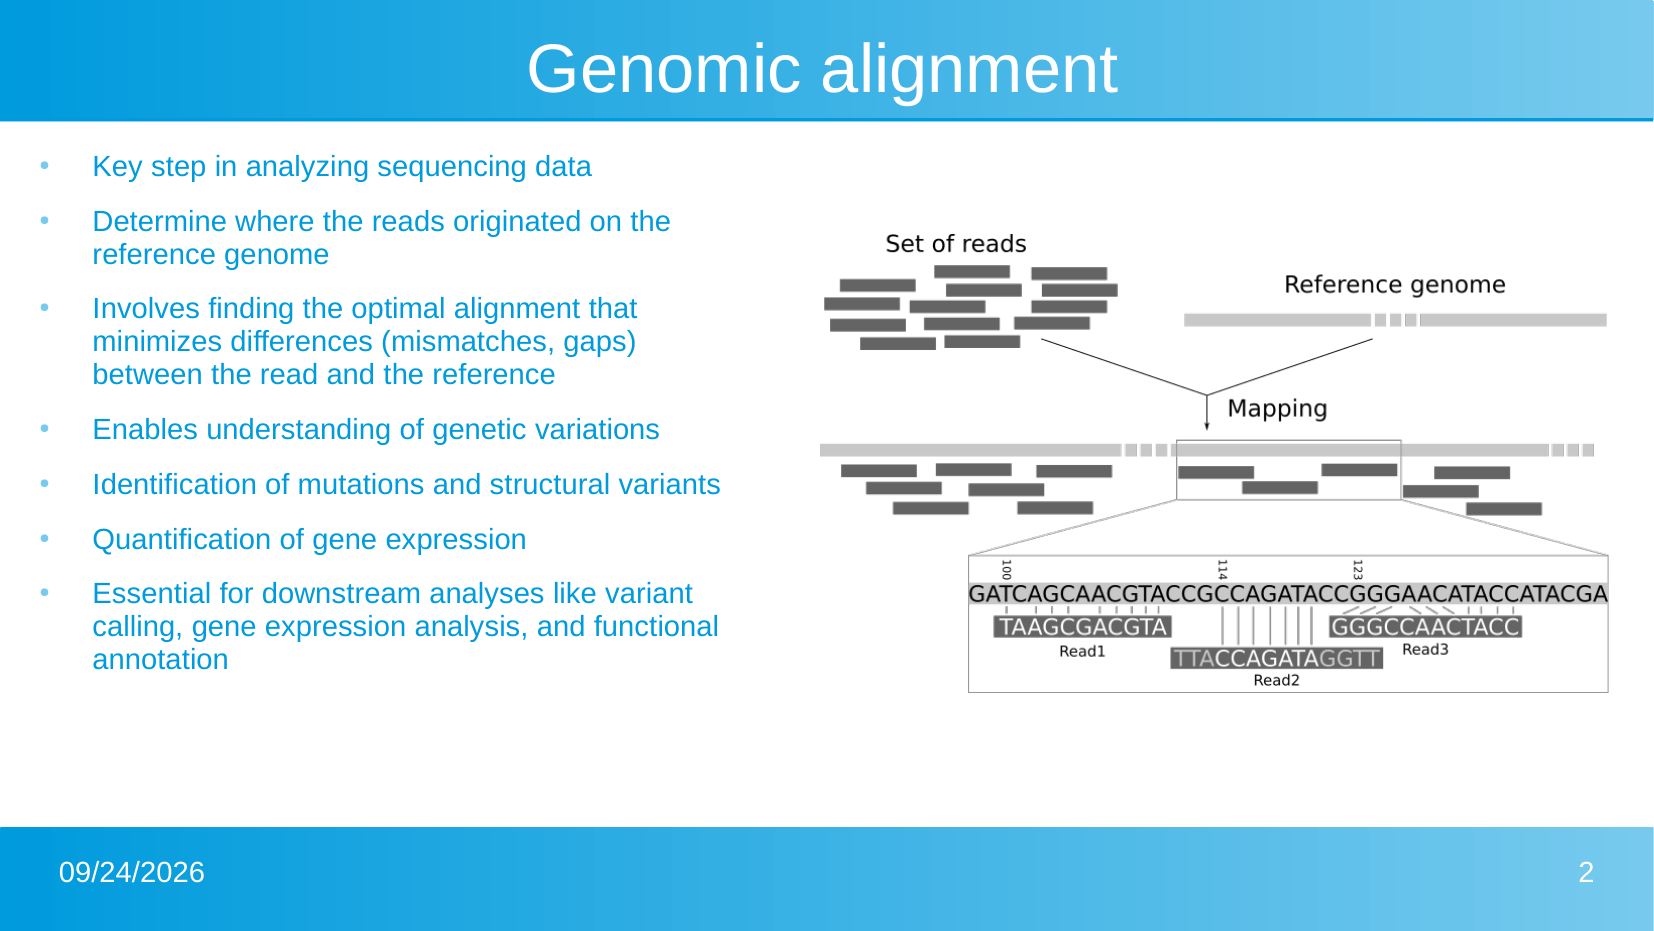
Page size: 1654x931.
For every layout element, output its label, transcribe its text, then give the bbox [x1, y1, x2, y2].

list Key step in analyzing sequencing data Determine where the reads originated on the reference genome Involves finding the optimal alignment that minimizes differences (mismatches, gaps) between the read and the reference Enables understanding of genetic variations Identification of mutations and structural variants Quantification of gene expression Essential for downstream analyses like variant calling, gene expression analysis, and functional annotation [21, 150, 751, 723]
picture [820, 234, 1609, 693]
title Genomic alignment [59, 29, 1595, 108]
